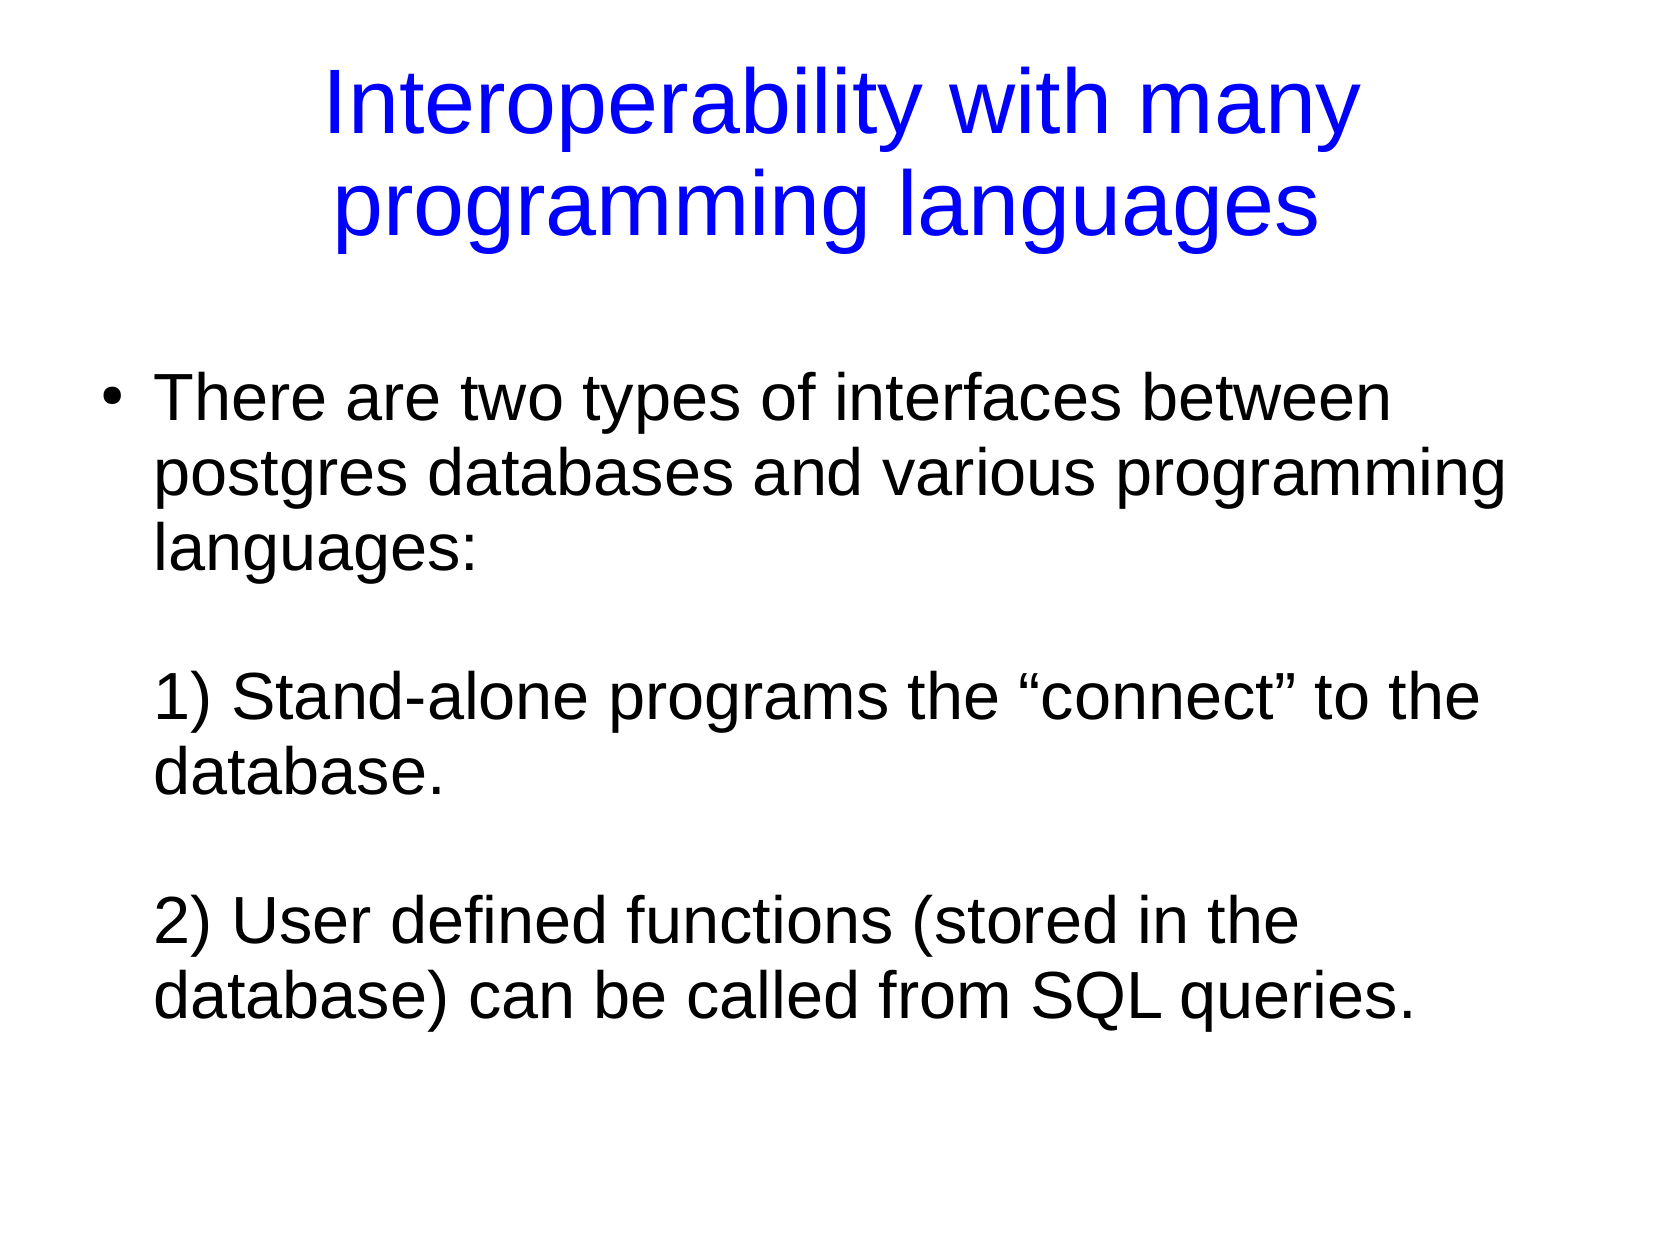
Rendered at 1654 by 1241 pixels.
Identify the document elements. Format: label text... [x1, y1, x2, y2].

list There are two types of interfaces between postgres databases and various programming languages: 1) Stand-alone programs the “connect” to the database. 2) User defined functions (stored in the database) can be called from SQL queries. [82, 360, 1571, 1109]
title Interoperability with many programming languages [82, 49, 1571, 257]
